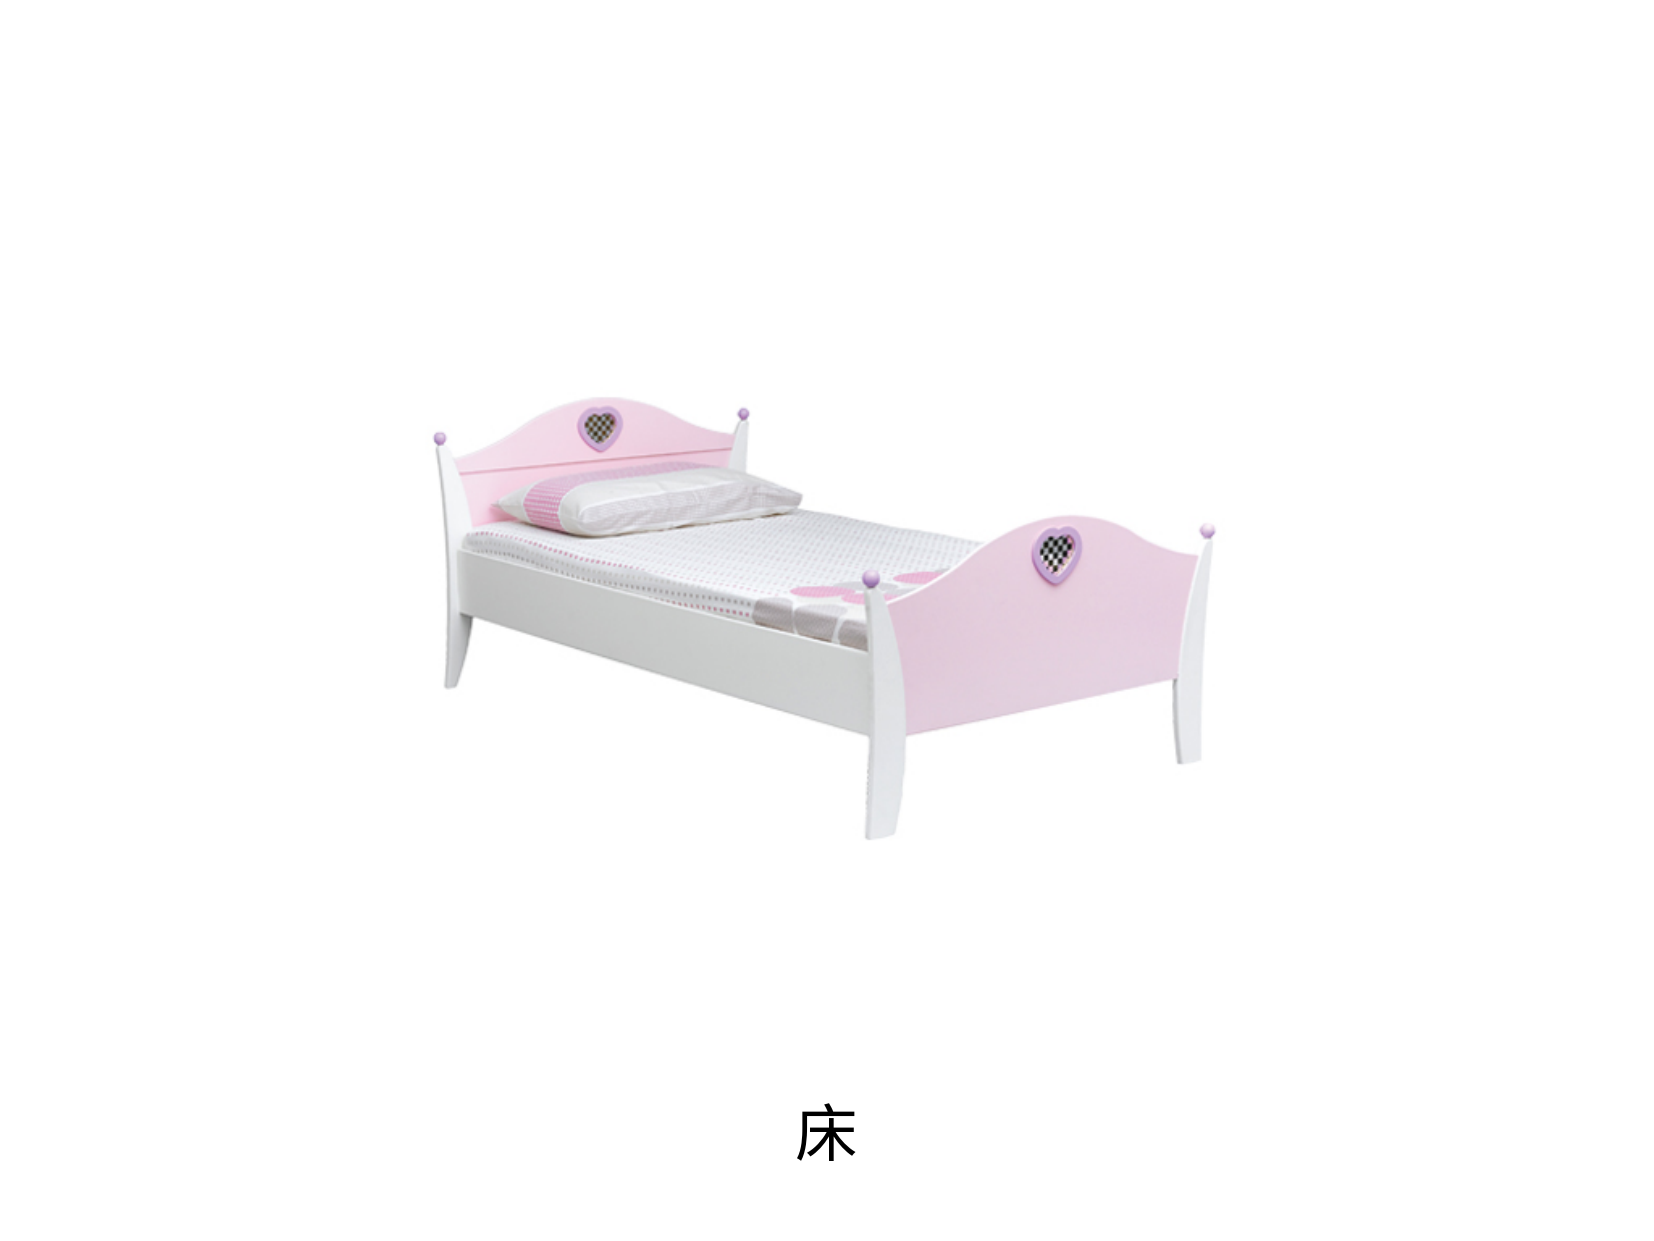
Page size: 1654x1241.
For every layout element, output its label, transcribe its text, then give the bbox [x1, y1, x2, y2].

title 床 [82, 1025, 1571, 1233]
picture [0, 0, 1654, 1241]
